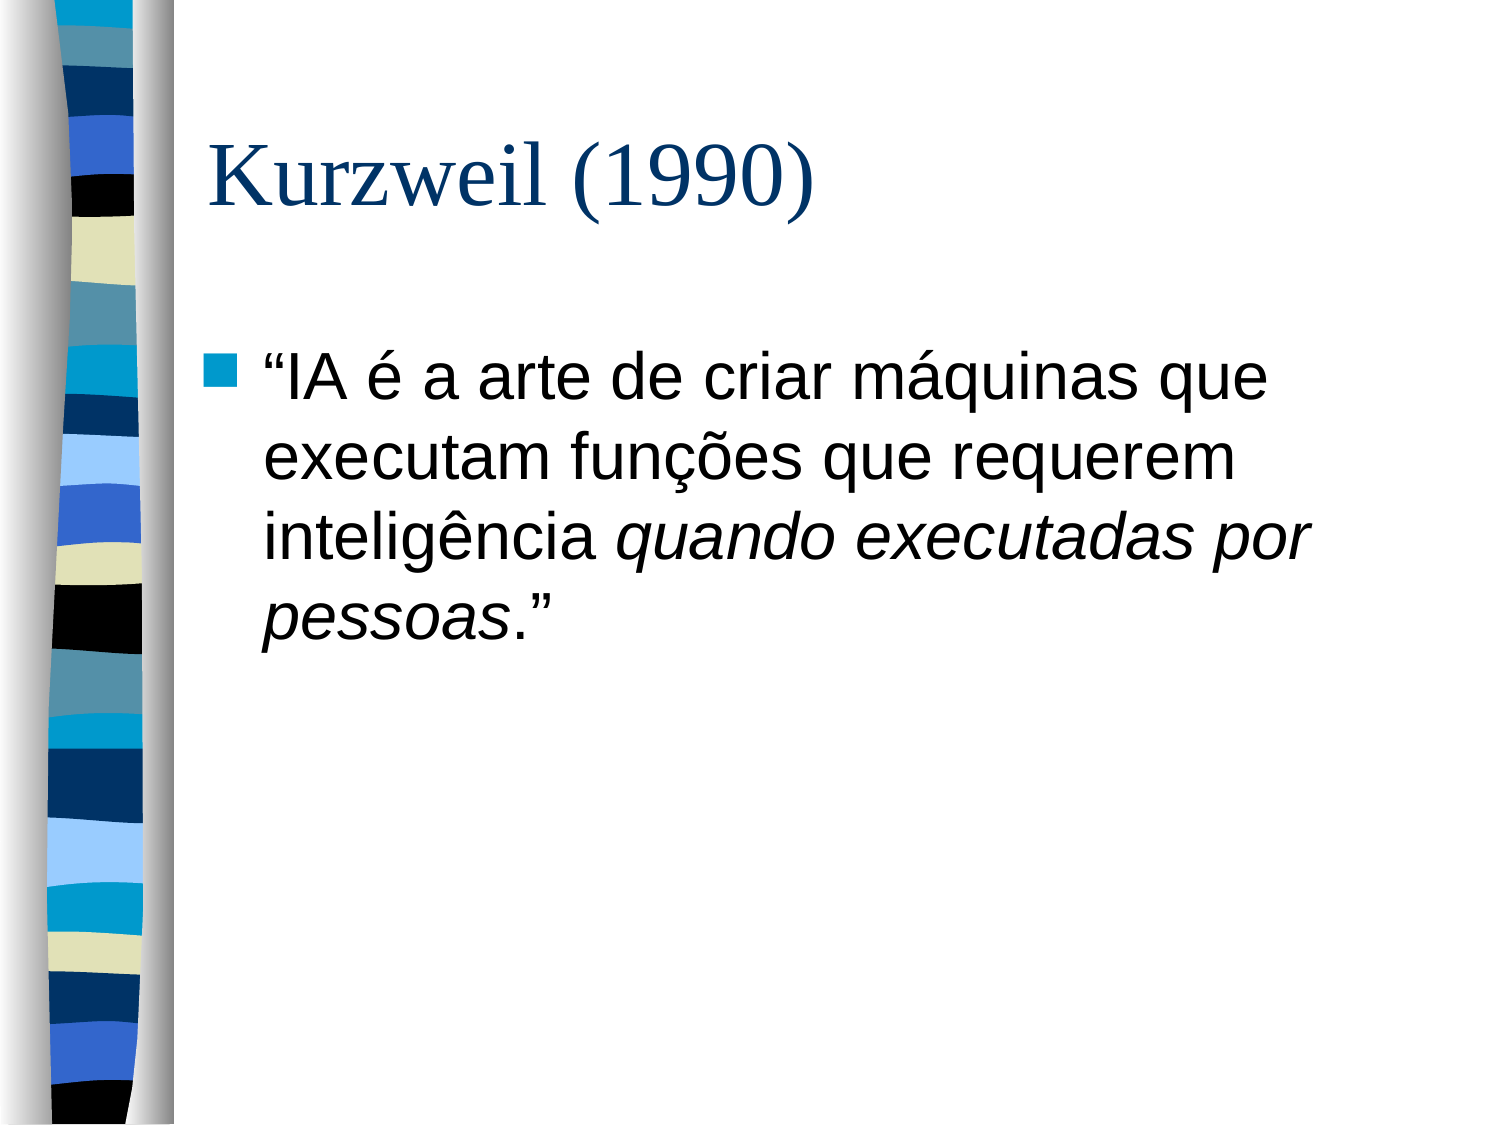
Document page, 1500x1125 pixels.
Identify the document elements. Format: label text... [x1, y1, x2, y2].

title Kurzweil (1990) [192, 74, 1468, 263]
list “IA é a arte de criar máquinas que executam funções que requerem inteligência quando executadas por pessoas.” [192, 324, 1468, 1000]
